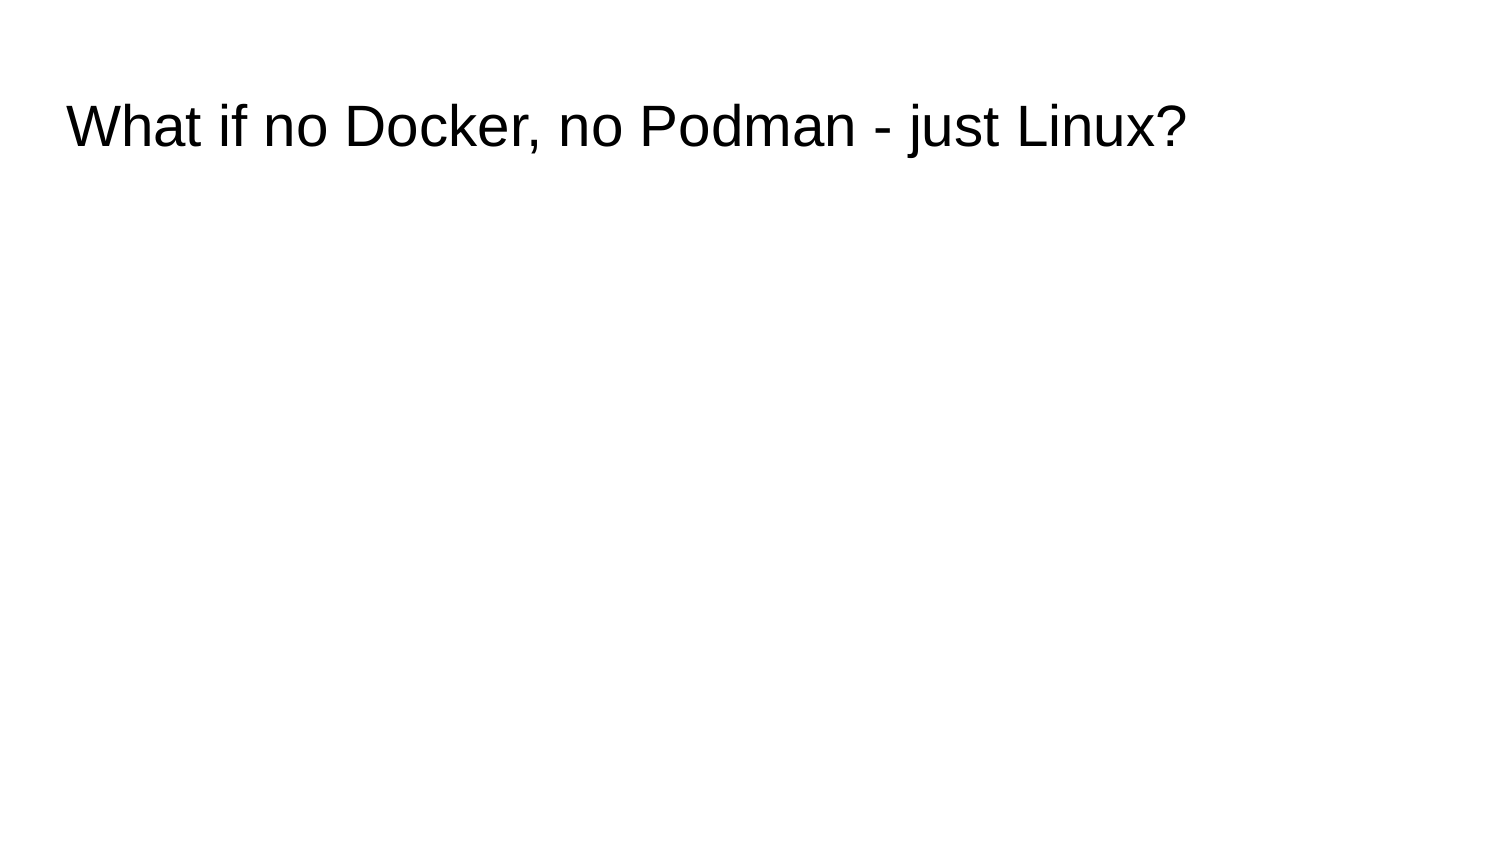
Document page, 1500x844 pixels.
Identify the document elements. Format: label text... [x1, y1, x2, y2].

title What if no Docker, no Podman - just Linux? [51, 72, 1449, 167]
